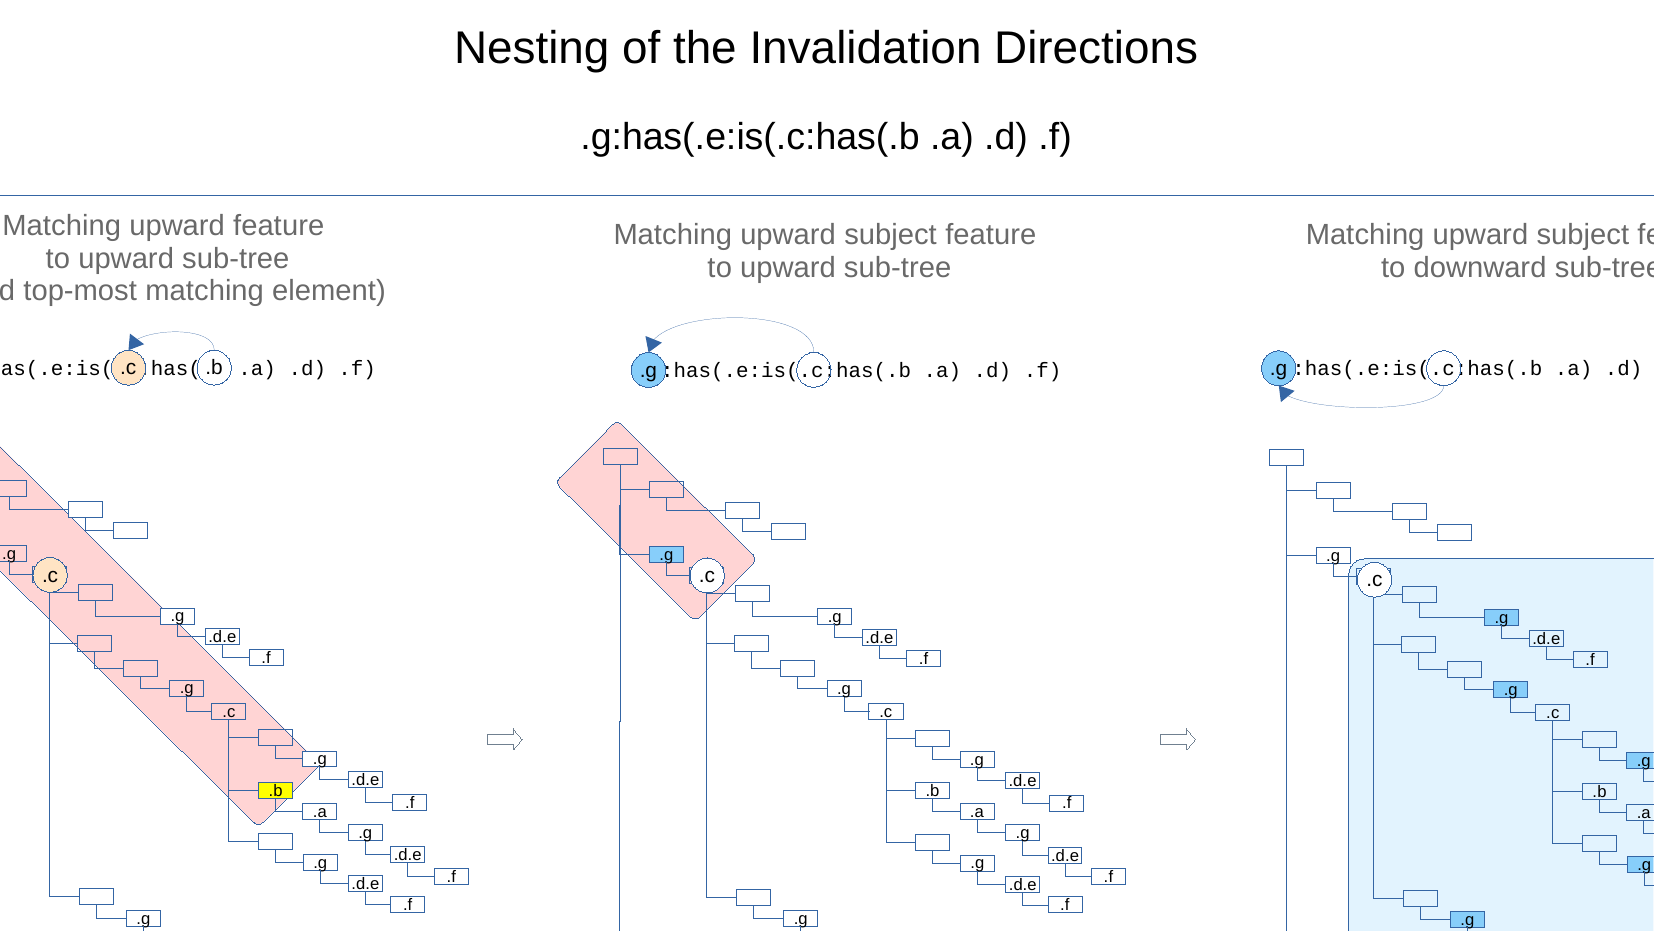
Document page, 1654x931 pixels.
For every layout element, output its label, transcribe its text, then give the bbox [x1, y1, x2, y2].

text_box .b [197, 350, 232, 386]
text_box .g [169, 680, 204, 697]
text_box .f [392, 794, 427, 811]
text_box .g [1005, 824, 1040, 841]
text_box .f [1091, 868, 1126, 885]
text_box .c [690, 557, 725, 593]
text_box .f [1049, 795, 1084, 812]
text_box .g:has(.e:is(.c:has(.b .a) .d) .f) [621, 348, 957, 395]
text_box .g [960, 751, 995, 768]
text_box [1644, 821, 1654, 833]
text_box .g [1626, 752, 1654, 769]
text_box .c [1357, 562, 1392, 598]
text_box .d.e [1529, 630, 1564, 647]
text_box .c [111, 350, 146, 386]
text_box .f [434, 868, 469, 885]
text_box .g [631, 352, 666, 388]
text_box .g [160, 608, 195, 625]
text_box [139, 333, 212, 346]
text_box Matching upward subject feature to downward sub-tree [1297, 227, 1654, 274]
text_box [1645, 873, 1654, 885]
text_box [1644, 769, 1654, 781]
text_box .g [649, 546, 684, 563]
text_box .c [868, 703, 904, 720]
text_box .d.e [1005, 772, 1040, 789]
text_box .g [1261, 350, 1296, 386]
text_box .g [1627, 856, 1654, 873]
text_box .b [1582, 783, 1617, 800]
text_box .d.e [1005, 876, 1040, 893]
text_box .d.e [205, 628, 240, 645]
text_box .g [0, 545, 27, 562]
text_box .d.e [348, 771, 383, 788]
text_box .c [32, 557, 68, 593]
text_box .g [303, 854, 338, 871]
text_box .d.e [348, 875, 383, 892]
text_box .g [348, 824, 383, 841]
text_box .d.e [390, 846, 425, 863]
text_box .g [1484, 609, 1519, 626]
text_box .c [211, 703, 246, 720]
text_box .g [960, 855, 995, 872]
text_box .g [817, 608, 852, 625]
text_box .f [249, 649, 284, 666]
text_box .g:has(.e:is(.c:has(.b .a) .d) .f) [0, 346, 271, 394]
text_box Nesting of the Invalidation Directions .g:has(.e:is(.c:has(.b .a) .d) .f) [0, 15, 1654, 166]
text_box .c [1535, 704, 1570, 721]
text_box .a [302, 803, 337, 820]
text_box .g [126, 910, 161, 927]
text_box .g [1493, 681, 1528, 698]
text_box .g:has(.e:is(.c:has(.b .a) .d) .f) [1252, 346, 1588, 394]
text_box .c [1356, 568, 1361, 576]
text_box .a [960, 803, 995, 820]
text_box [0, 195, 1654, 931]
text_box .f [1573, 651, 1608, 668]
text_box .g [302, 751, 337, 767]
text_box .g [1450, 911, 1485, 928]
text_box .b [915, 782, 950, 799]
text_box .g [783, 910, 818, 927]
text_box .f [1048, 896, 1083, 913]
text_box .g [827, 680, 862, 697]
text_box .d.e [1048, 847, 1082, 864]
text_box Matching upward subject feature to upward sub-tree [605, 227, 1054, 274]
text_box .f [906, 650, 941, 667]
text_box .b [258, 782, 293, 799]
text_box .g [1316, 547, 1351, 564]
text_box .d.e [862, 629, 897, 646]
text_box .a [1626, 804, 1654, 821]
text_box Matching upward feature to upward sub-tree (Find top-most matching element) [0, 206, 355, 310]
text_box .f [390, 896, 425, 913]
